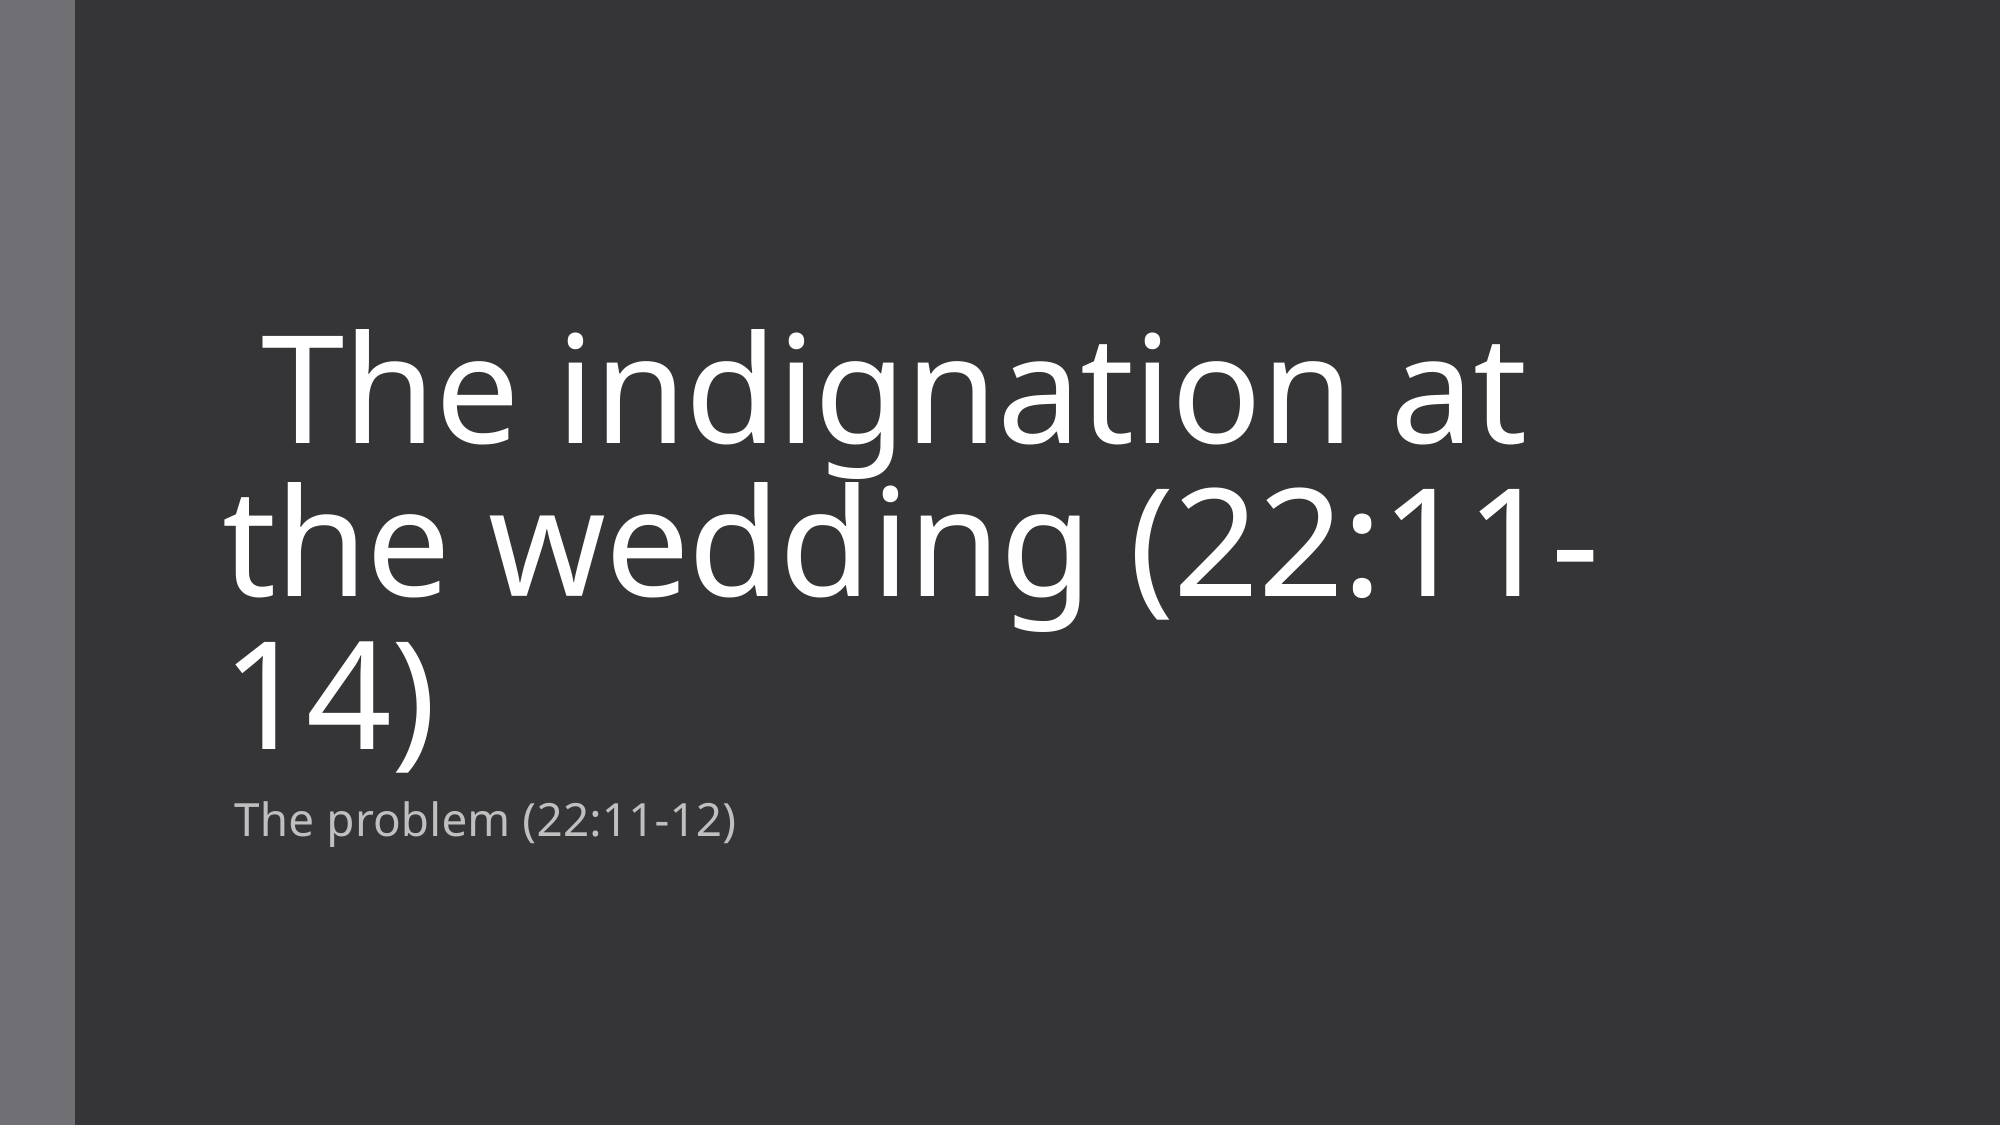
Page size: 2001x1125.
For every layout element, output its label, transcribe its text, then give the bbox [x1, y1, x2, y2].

title The indignation at the wedding (22:11-14) [206, 124, 1752, 787]
subtitle The problem (22:11-12) [206, 787, 1752, 1066]
